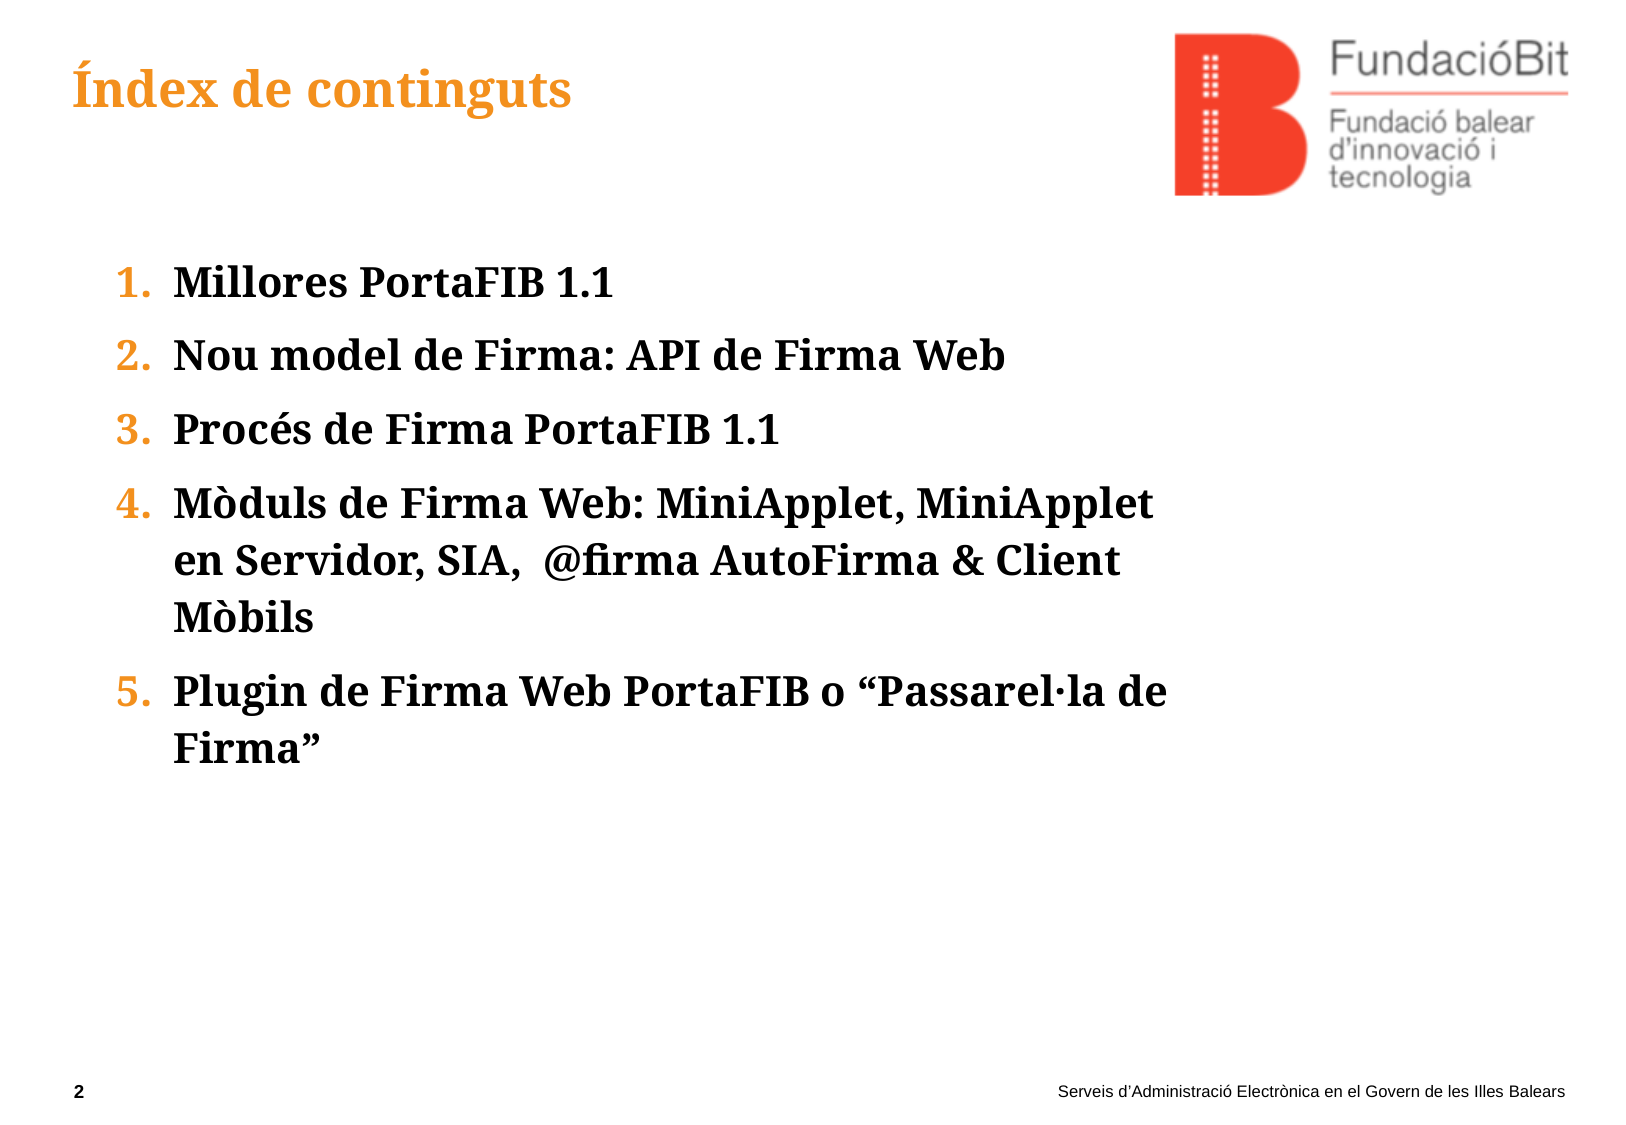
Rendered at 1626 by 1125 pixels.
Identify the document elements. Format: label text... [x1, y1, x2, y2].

slide_number <número> [73, 1079, 125, 1104]
table_cell Mòduls de Firma Web: MiniApplet, MiniApplet en Servidor, SIA, @firma AutoFirma & Client Mòbils [102, 466, 1226, 654]
table_cell Procés de Firma PortaFIB 1.1 [102, 392, 1226, 466]
table_header Millores PortaFIB 1.1 [102, 244, 1226, 318]
picture [1158, 24, 1606, 211]
text_box Índex de continguts [72, 57, 1158, 161]
table_cell Nou model de Firma: API de Firma Web [102, 318, 1226, 392]
table_cell [102, 784, 1226, 843]
table_cell Plugin de Firma Web PortaFIB o “Passarel·la de Firma” [102, 654, 1226, 784]
